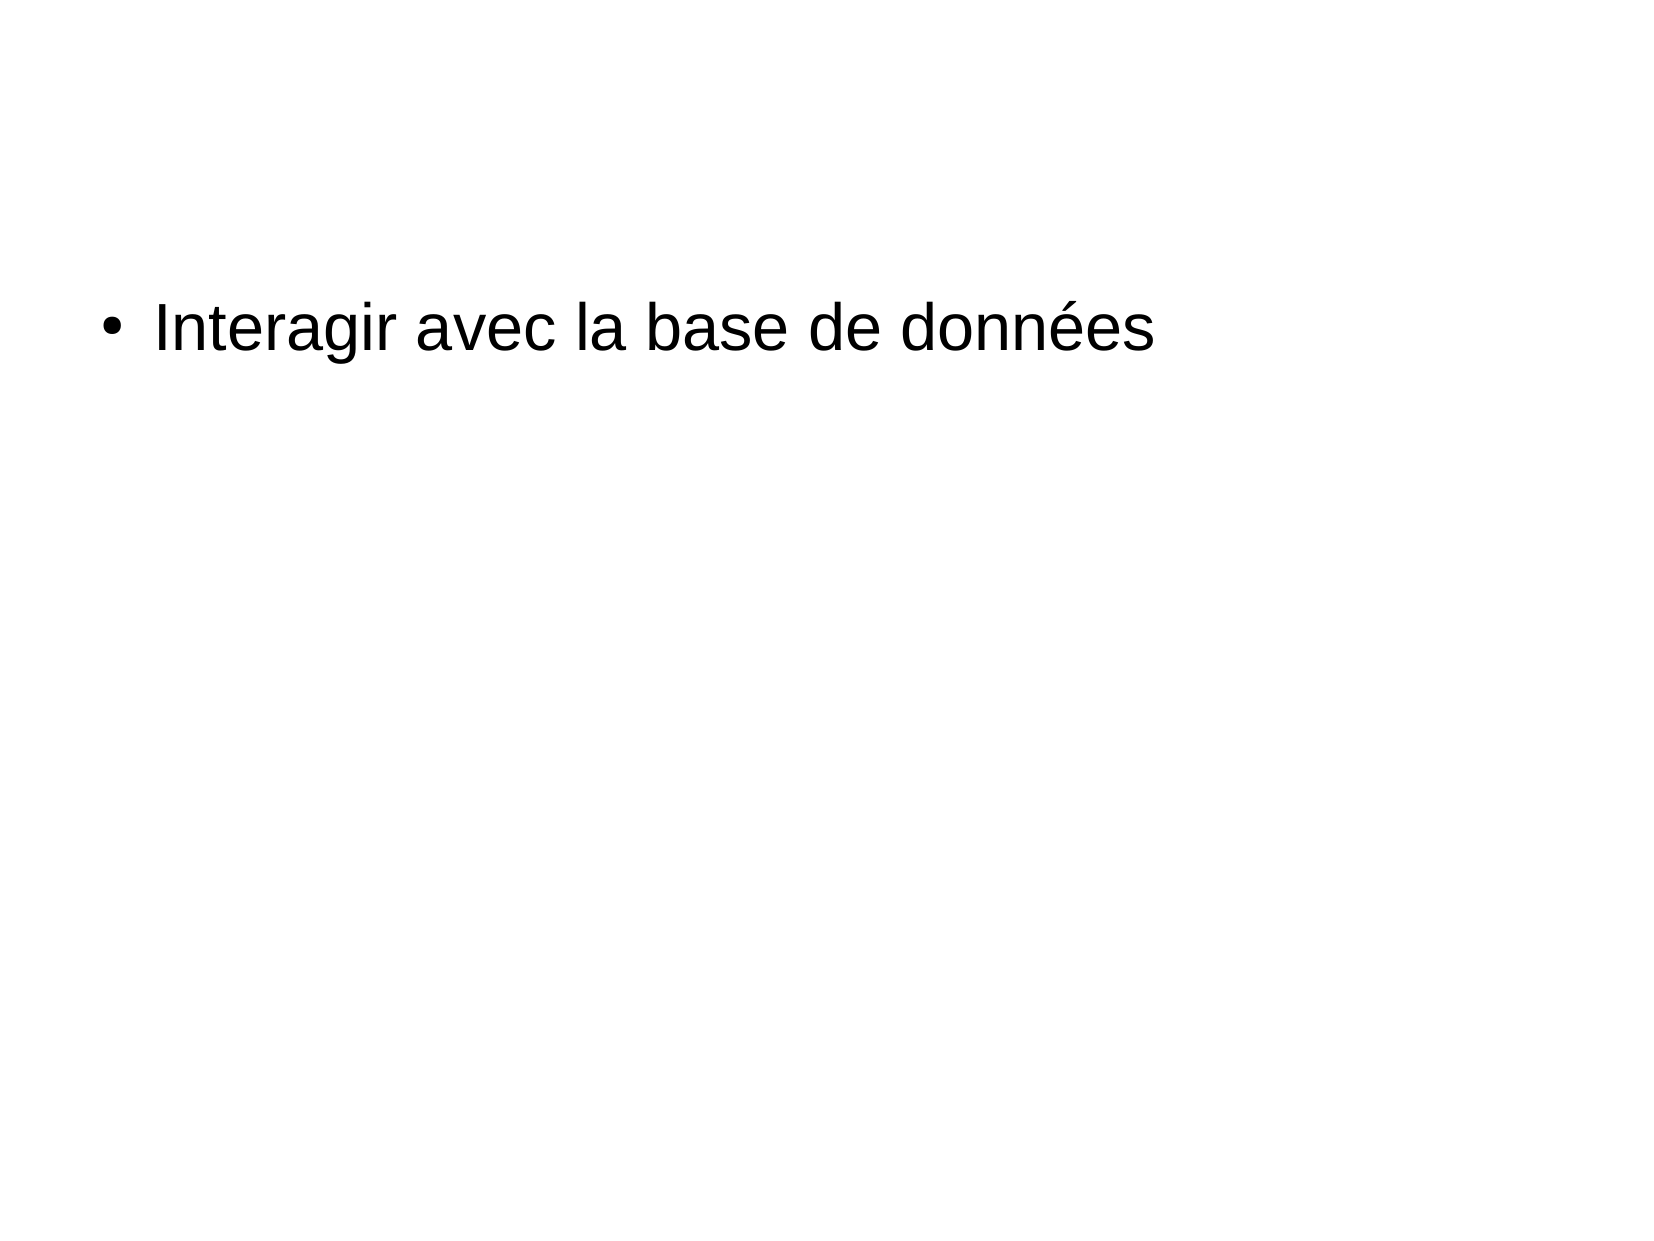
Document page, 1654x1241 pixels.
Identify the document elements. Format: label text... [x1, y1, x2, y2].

list Interagir avec la base de données [82, 290, 1571, 1010]
